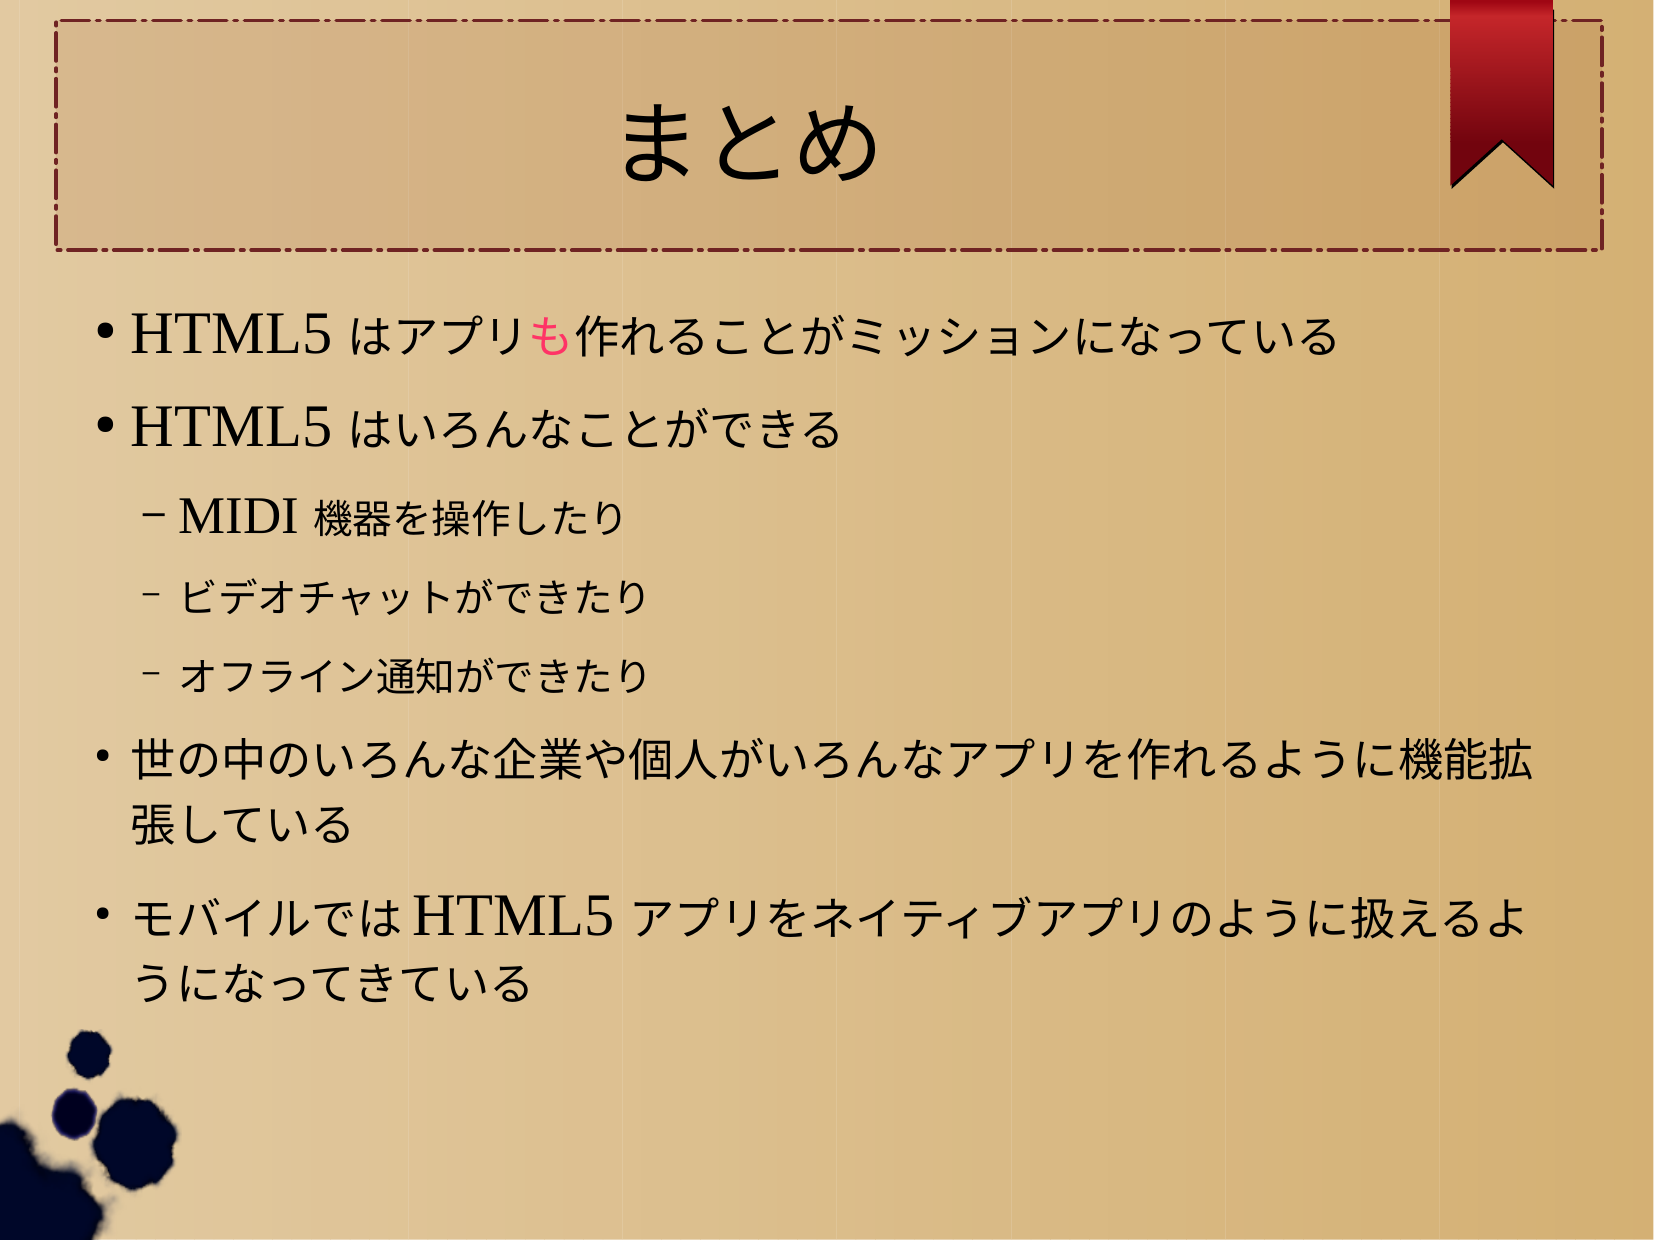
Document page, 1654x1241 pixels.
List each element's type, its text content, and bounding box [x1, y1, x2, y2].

list HTML5 はアプリも作れることがミッションになっている HTML5 はいろんなことができる MIDI 機器を操作したり ビデオチャットができたり オフライン通知ができたり 世の中のいろんな企業や個人がいろんなアプリを作れるように機能拡張している モバイルでは HTML5 アプリをネイティブアプリのように扱えるようになってきている [82, 299, 1571, 1019]
title まとめ [82, 47, 1412, 229]
